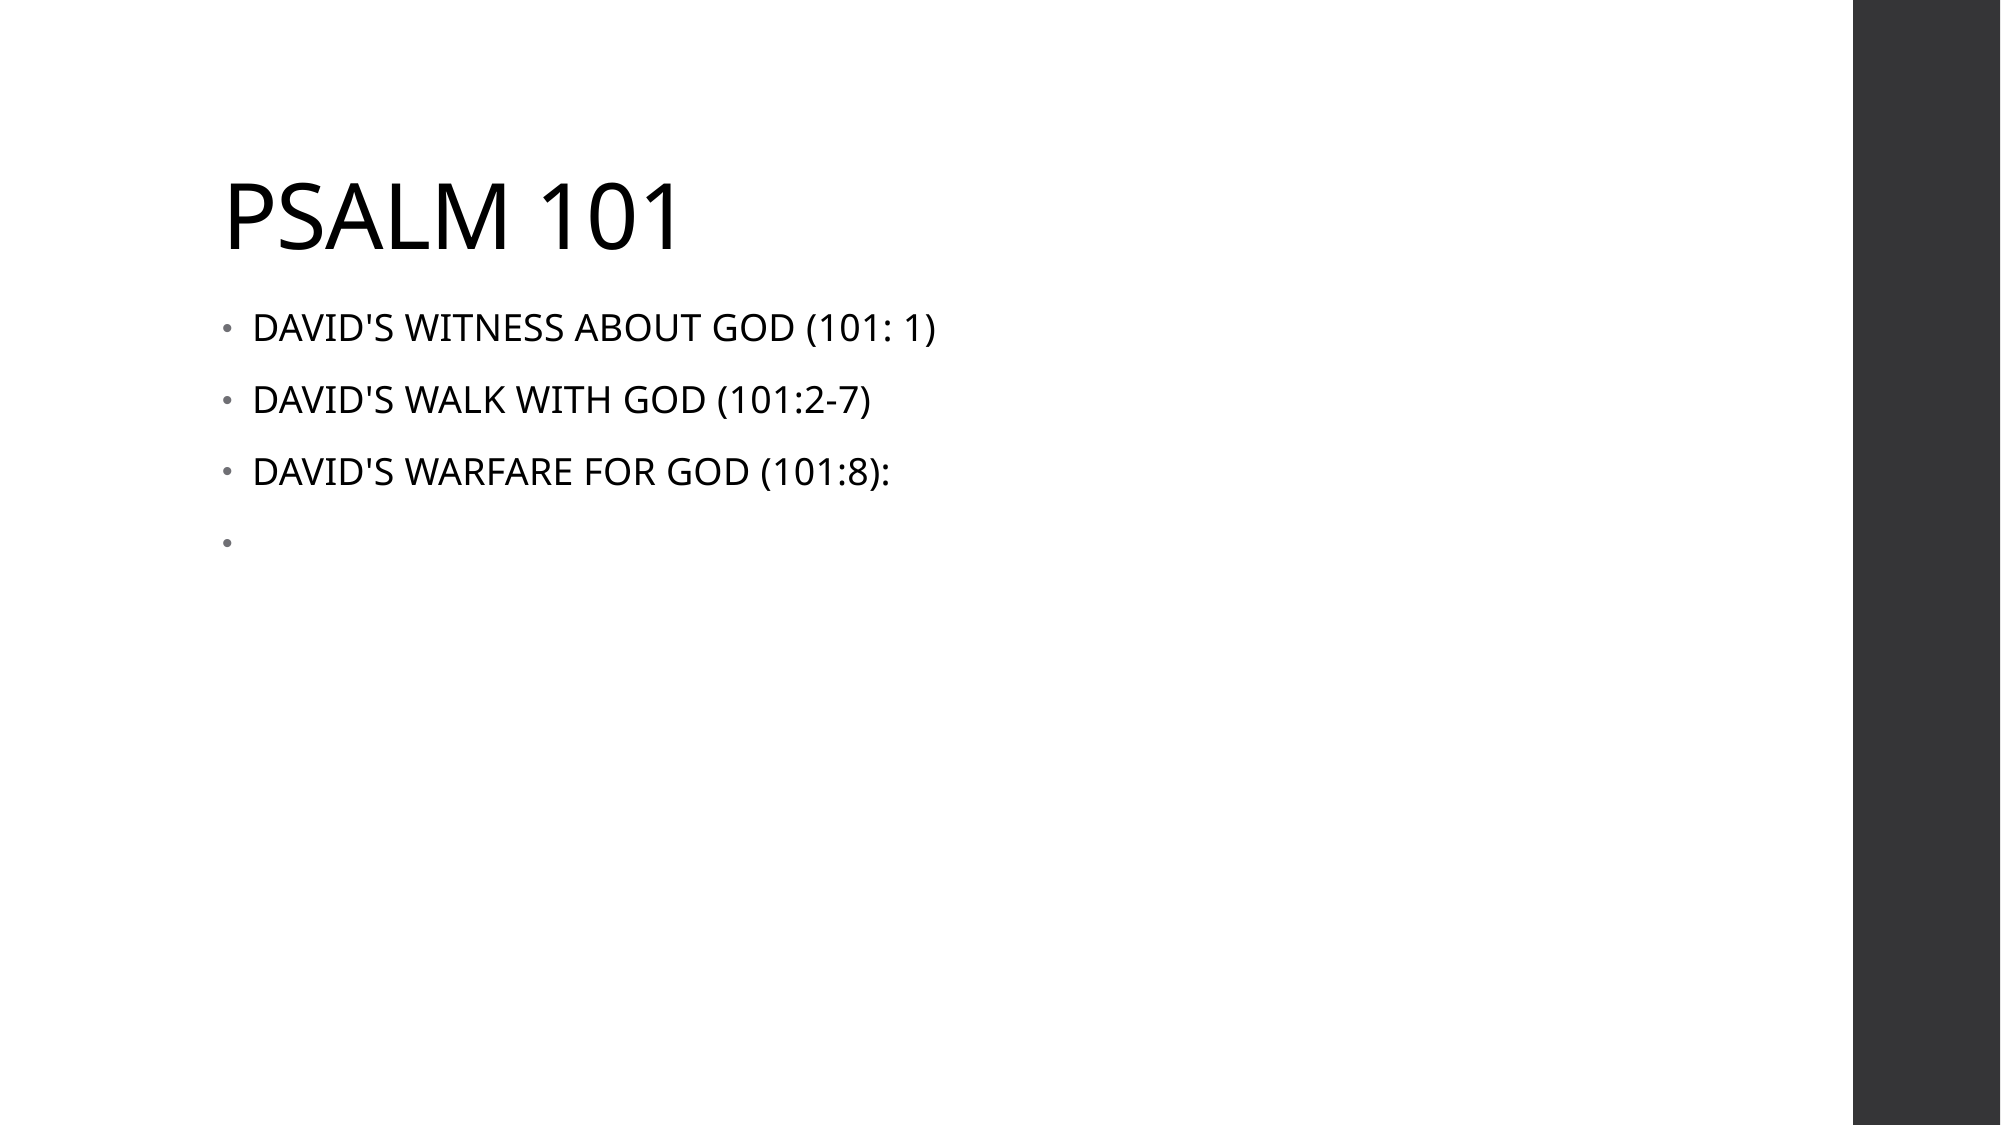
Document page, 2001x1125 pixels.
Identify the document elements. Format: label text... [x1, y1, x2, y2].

list DAVID'S WITNESS ABOUT GOD (101: 1) DAVID'S WALK WITH GOD (101:2-7) DAVID'S WARFARE FOR GOD (101:8): [206, 299, 1617, 1014]
title PSALM 101 [206, 60, 1797, 278]
